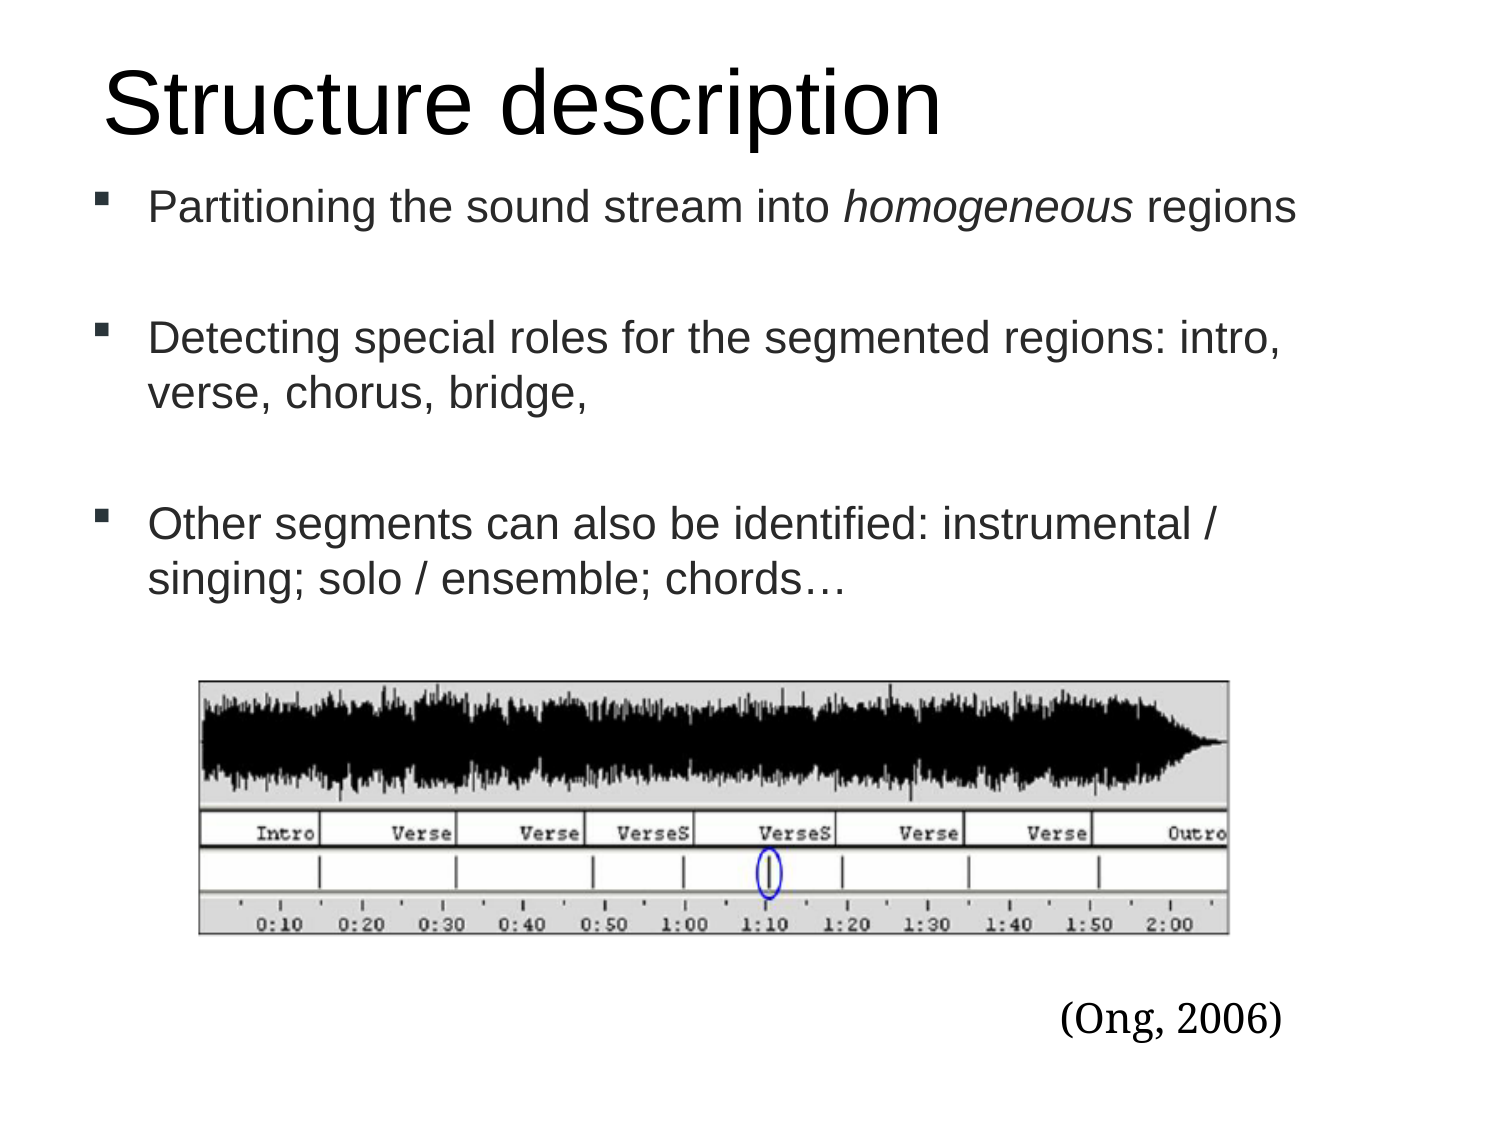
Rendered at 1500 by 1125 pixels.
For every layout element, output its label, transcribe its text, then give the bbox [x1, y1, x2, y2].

picture [192, 670, 1242, 953]
title Structure description [55, 13, 1500, 179]
text_box (Ong, 2006) [1009, 986, 1267, 1049]
list Partitioning the sound stream into homogeneous regions Detecting special roles for the segmented regions: intro, verse, chorus, bridge, Other segments can also be identified: instrumental / singing; solo / ensemble; chords… [76, 172, 1380, 657]
